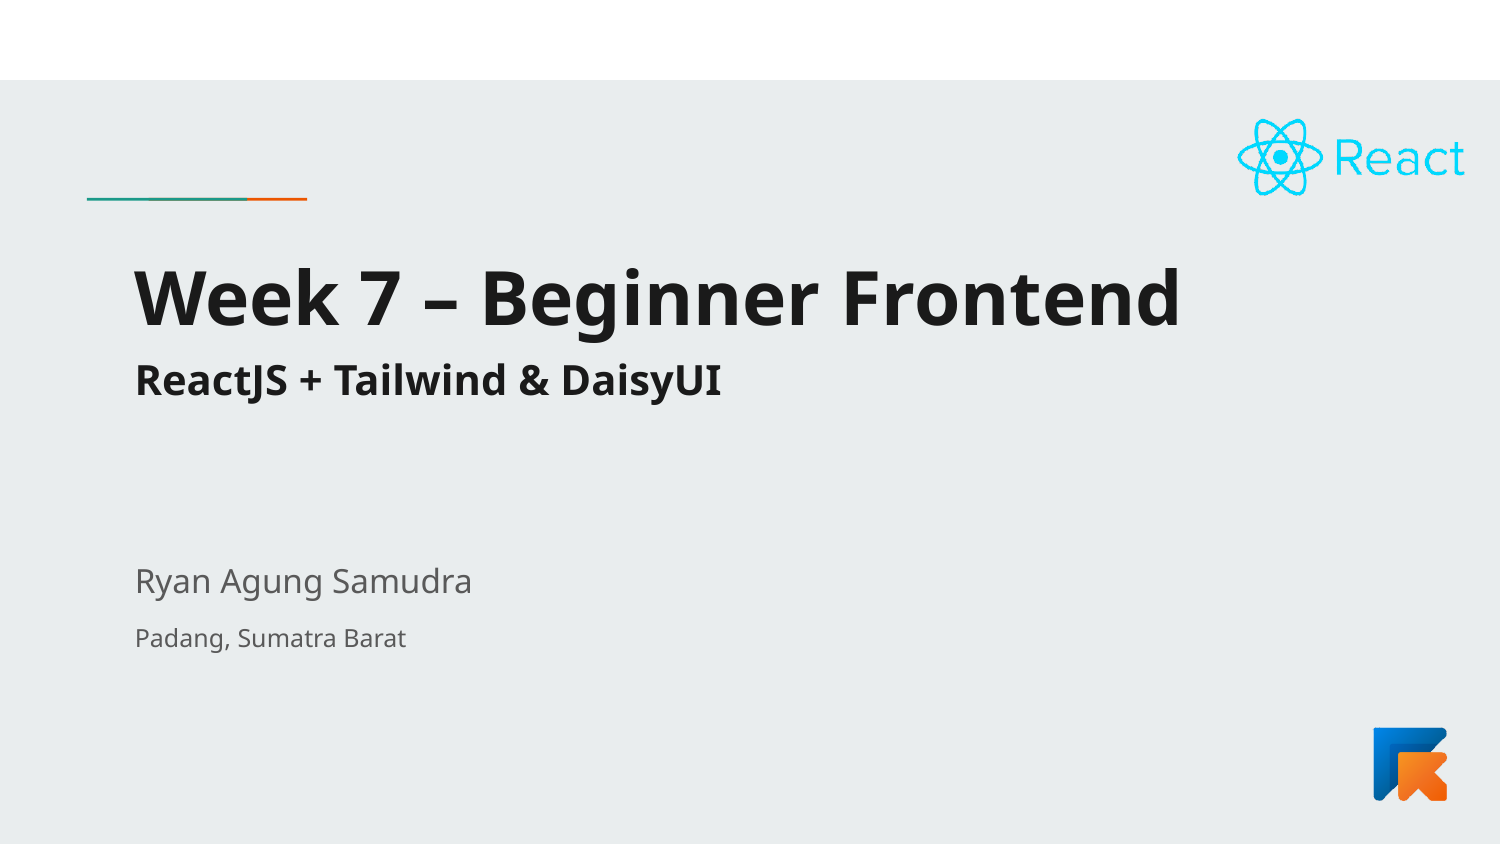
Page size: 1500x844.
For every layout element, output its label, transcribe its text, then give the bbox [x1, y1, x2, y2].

subtitle Ryan Agung Samudra Padang, Sumatra Barat [119, 520, 1381, 696]
title Week 7 – Beginner Frontend ReactJS + Tailwind & DaisyUI [119, 216, 1381, 490]
picture [1237, 103, 1470, 217]
picture [1344, 698, 1476, 830]
